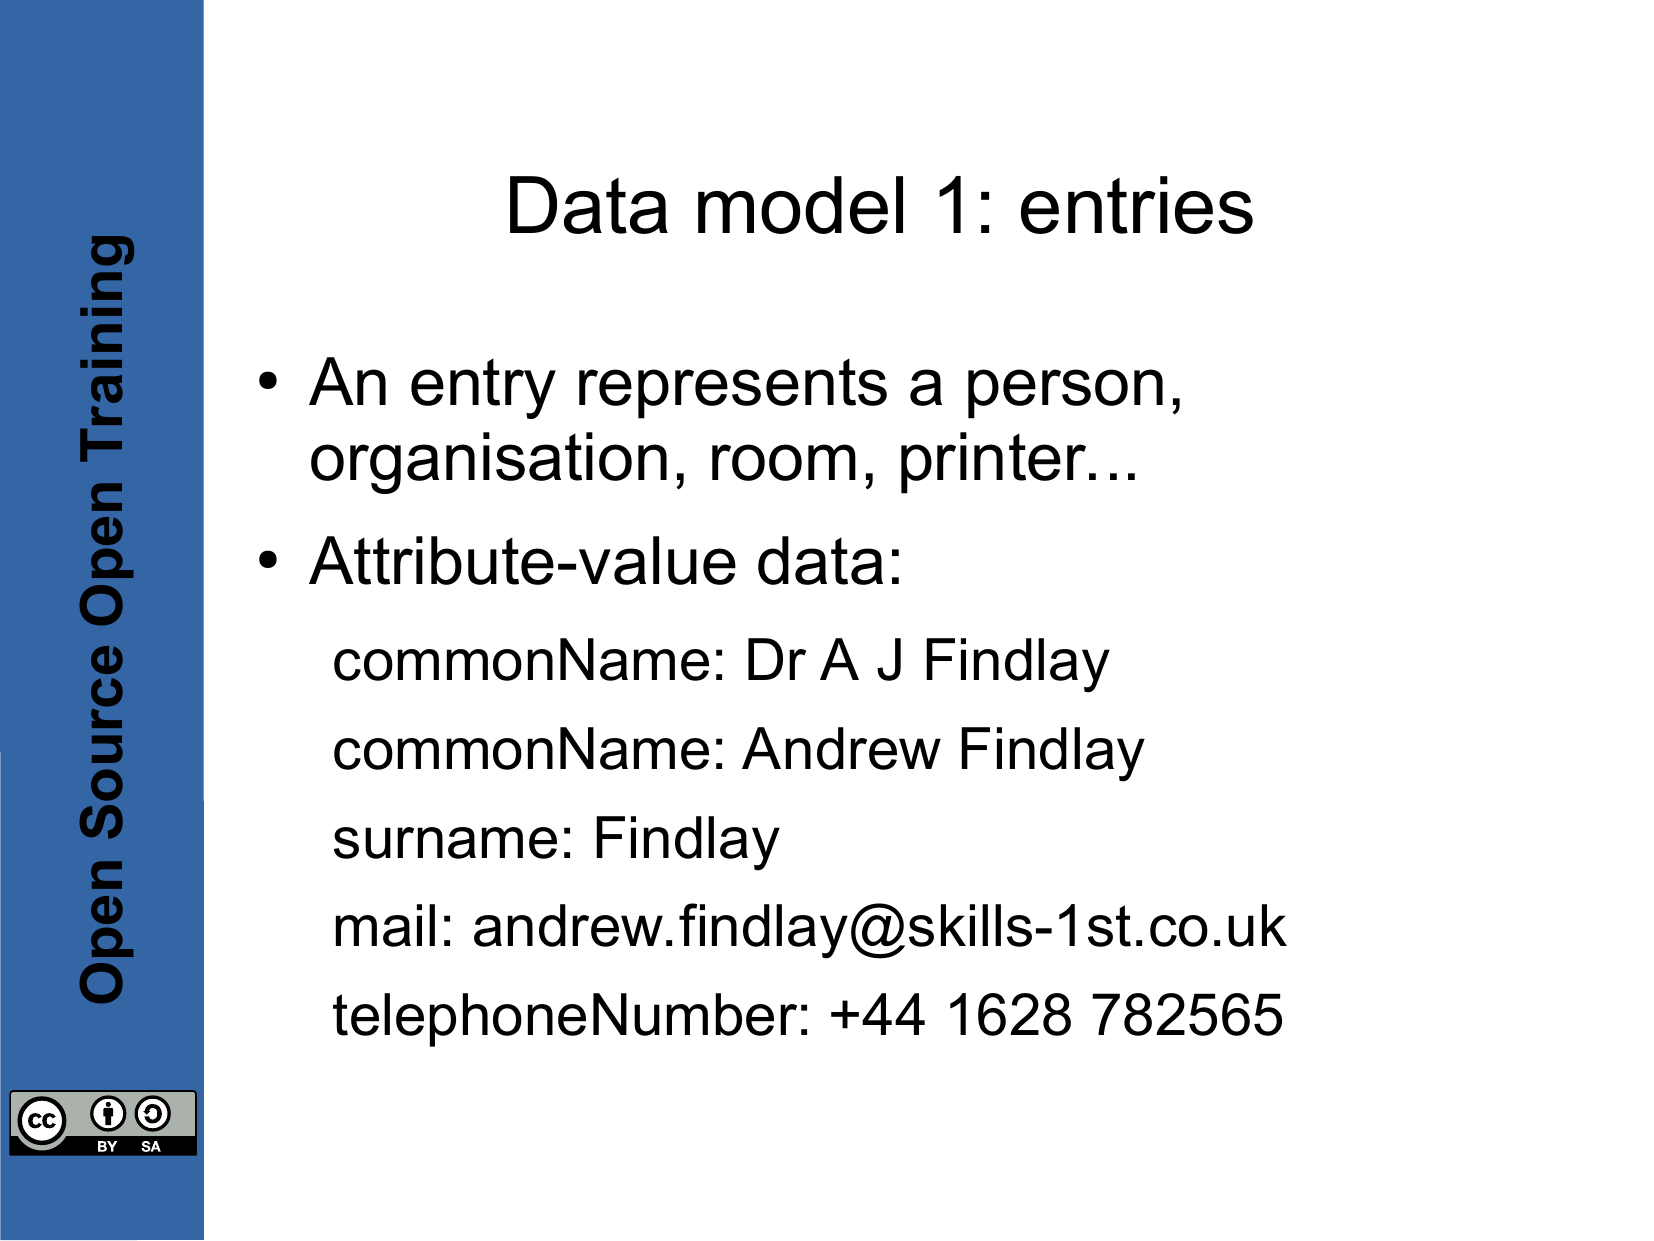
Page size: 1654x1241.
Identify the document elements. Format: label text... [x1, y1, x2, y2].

list An entry represents a person, organisation, room, printer... Attribute-value data: commonName: Dr A J Findlay commonName: Andrew Findlay surname: Findlay mail: andrew.findlay@skills-1st.co.uk telephoneNumber: +44 1628 782565 [238, 344, 1534, 1127]
title Data model 1: entries [227, 102, 1534, 310]
